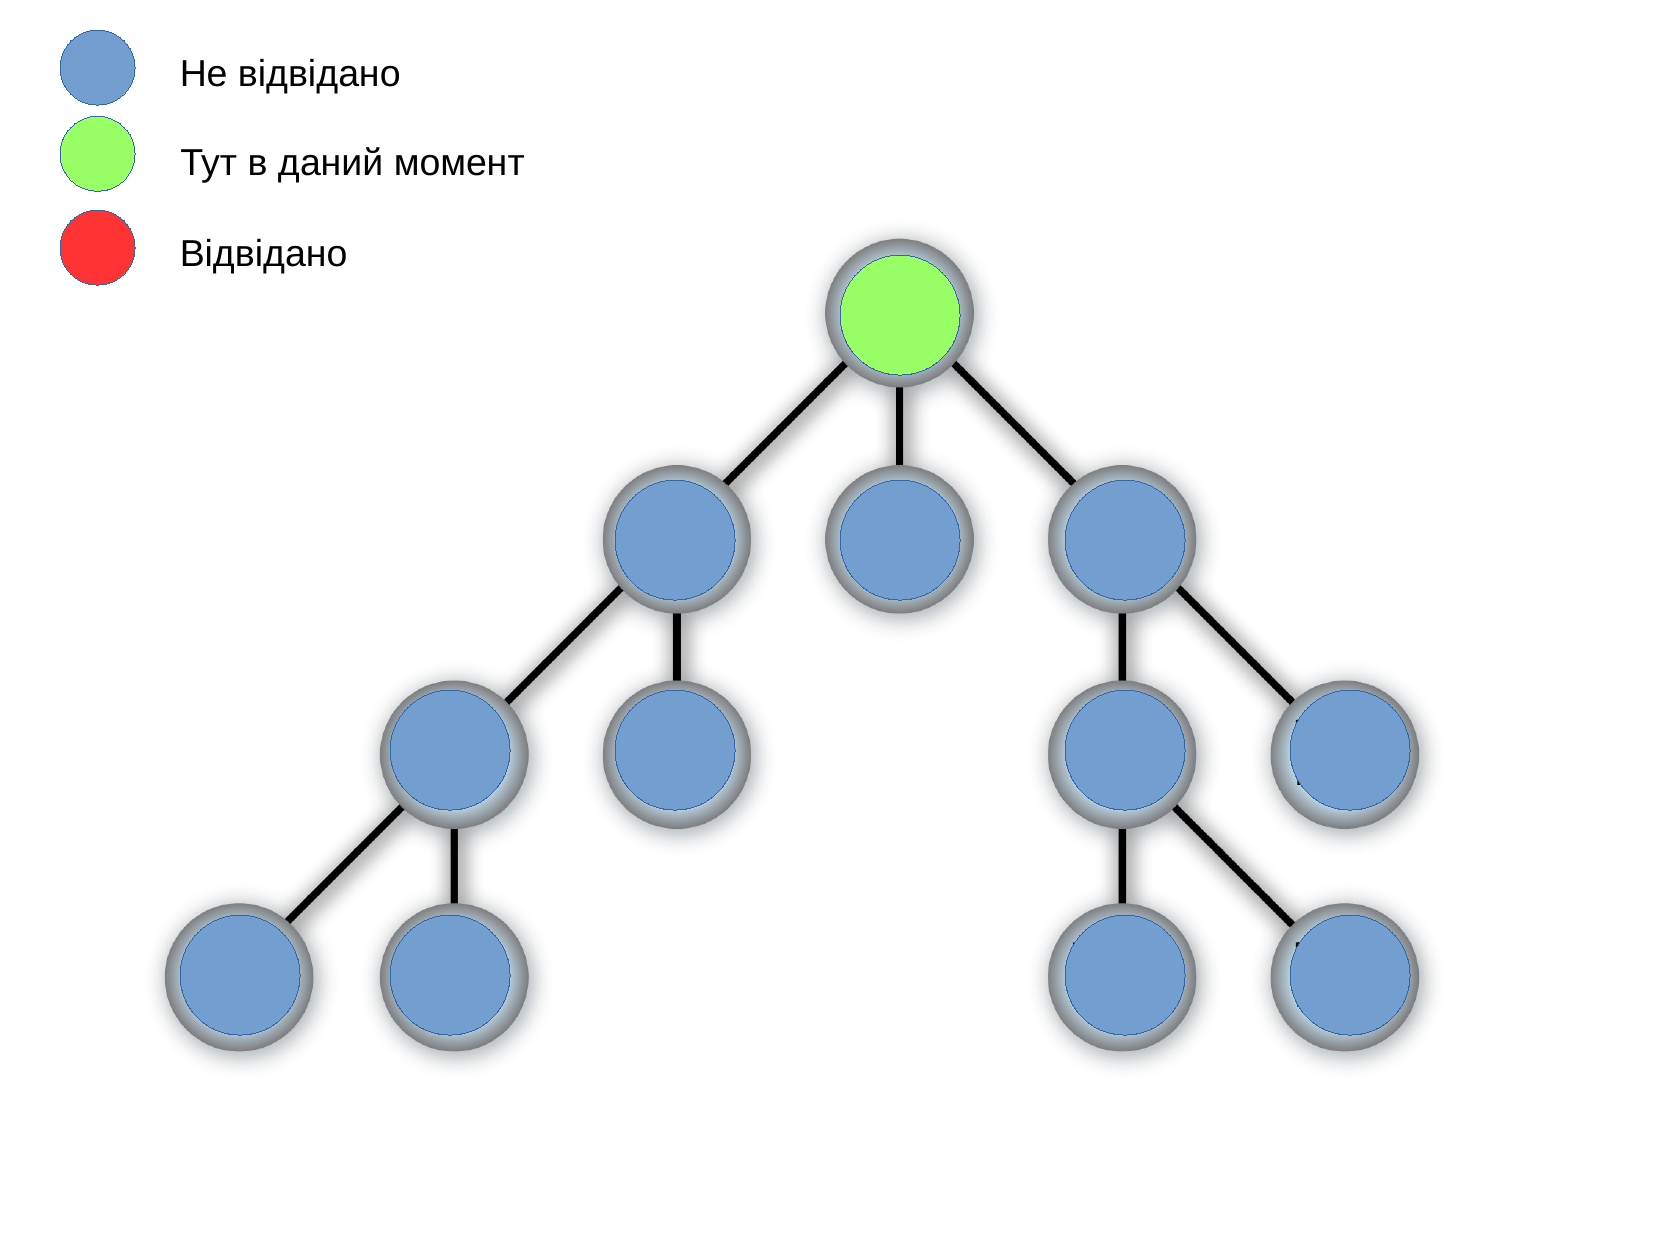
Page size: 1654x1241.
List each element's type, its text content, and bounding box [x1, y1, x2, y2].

text_box [390, 690, 511, 811]
text_box [1065, 915, 1186, 1036]
text_box Тут в даний момент [165, 134, 541, 192]
text_box [615, 480, 736, 601]
text_box [60, 210, 136, 286]
text_box [390, 915, 511, 1036]
picture [120, 191, 1530, 1096]
text_box [1065, 480, 1186, 601]
text_box [180, 915, 301, 1036]
text_box [840, 255, 961, 376]
text_box [60, 116, 136, 192]
text_box [840, 480, 961, 601]
text_box Не відвідано [165, 45, 416, 102]
text_box Відвідано [165, 225, 363, 282]
text_box [615, 690, 736, 811]
text_box [60, 30, 136, 106]
text_box [1290, 915, 1411, 1036]
text_box [1290, 690, 1411, 811]
text_box [1065, 690, 1186, 811]
